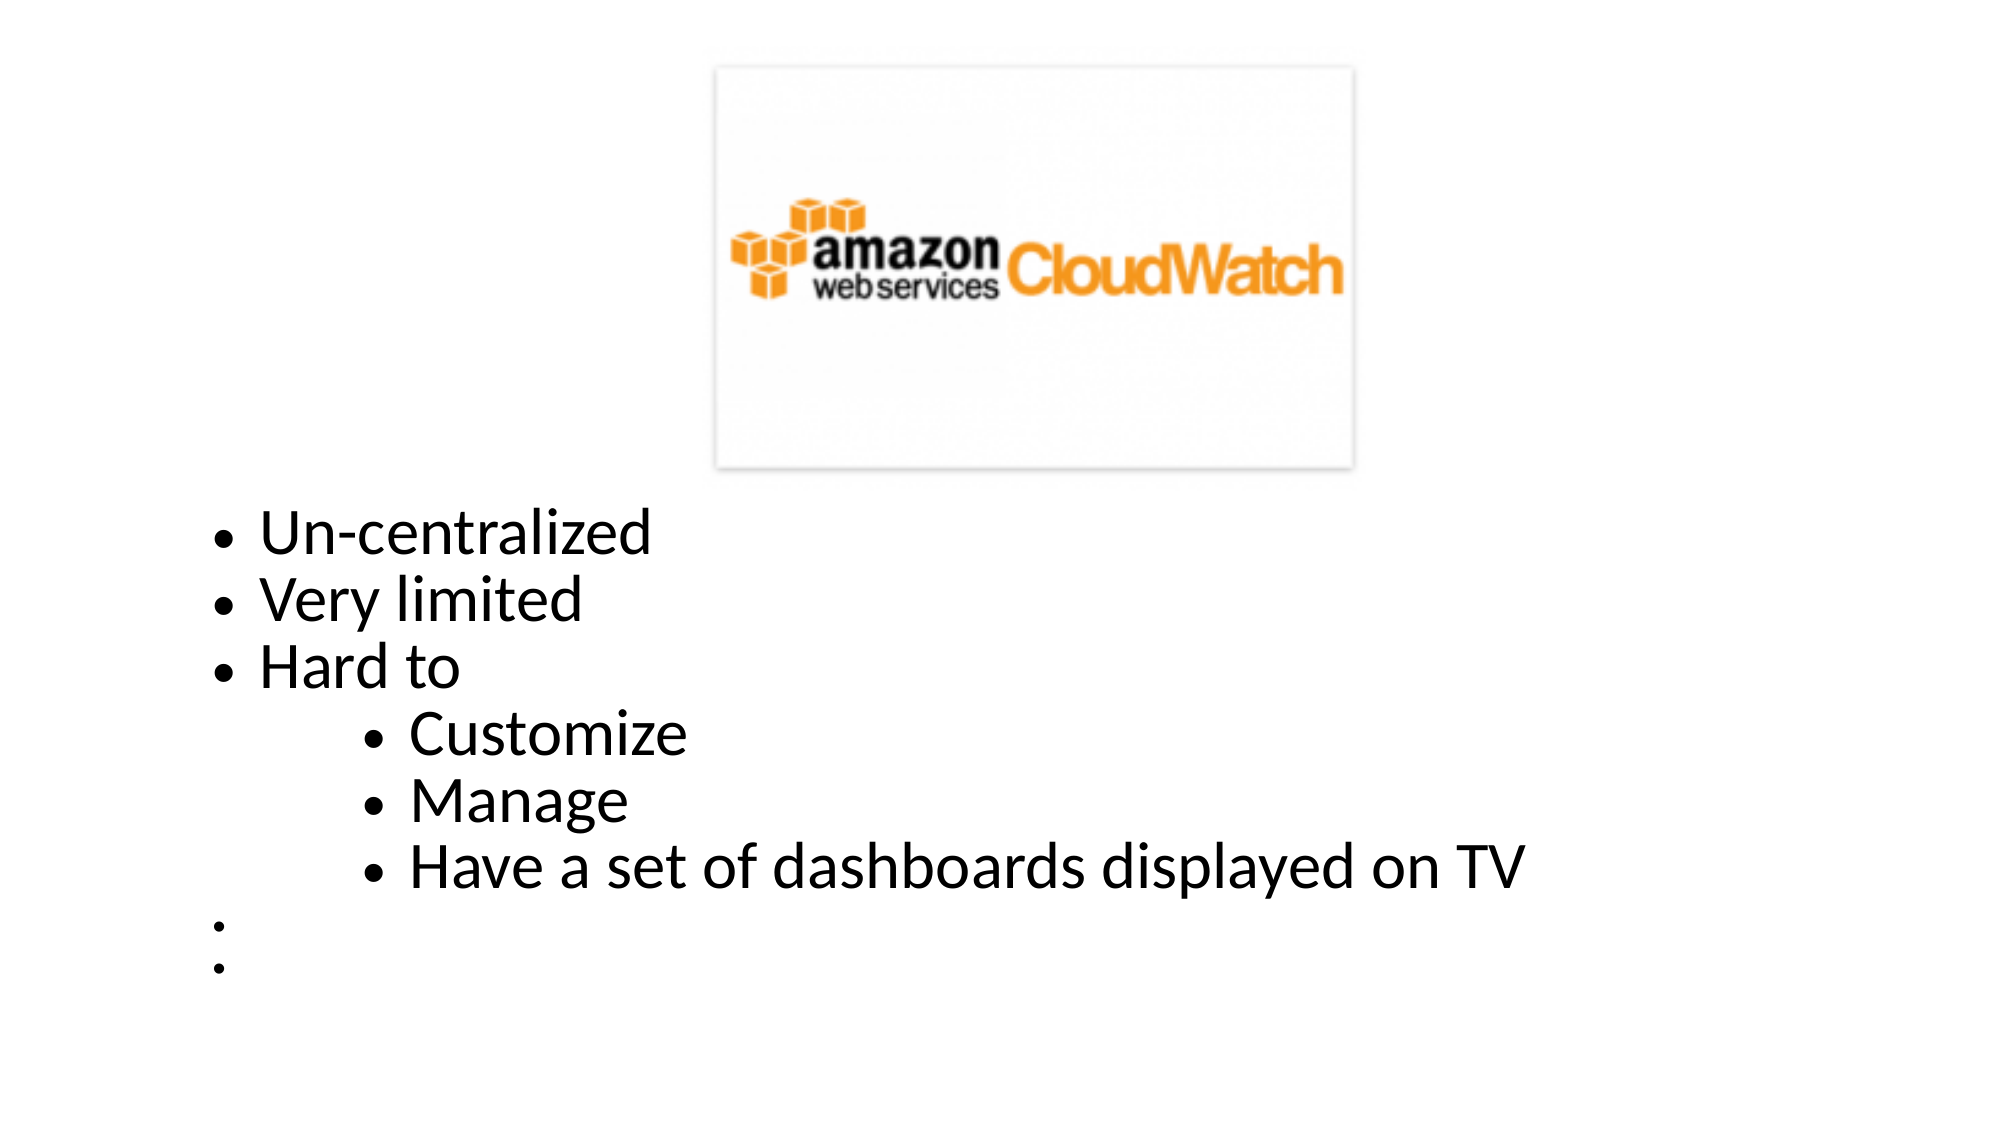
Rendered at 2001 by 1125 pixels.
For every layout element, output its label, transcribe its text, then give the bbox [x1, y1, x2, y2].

text_box Un-centralized Very limited Hard to Customize Manage Have a set of dashboards displayed on TV [197, 497, 1827, 1083]
picture [702, 46, 1366, 491]
